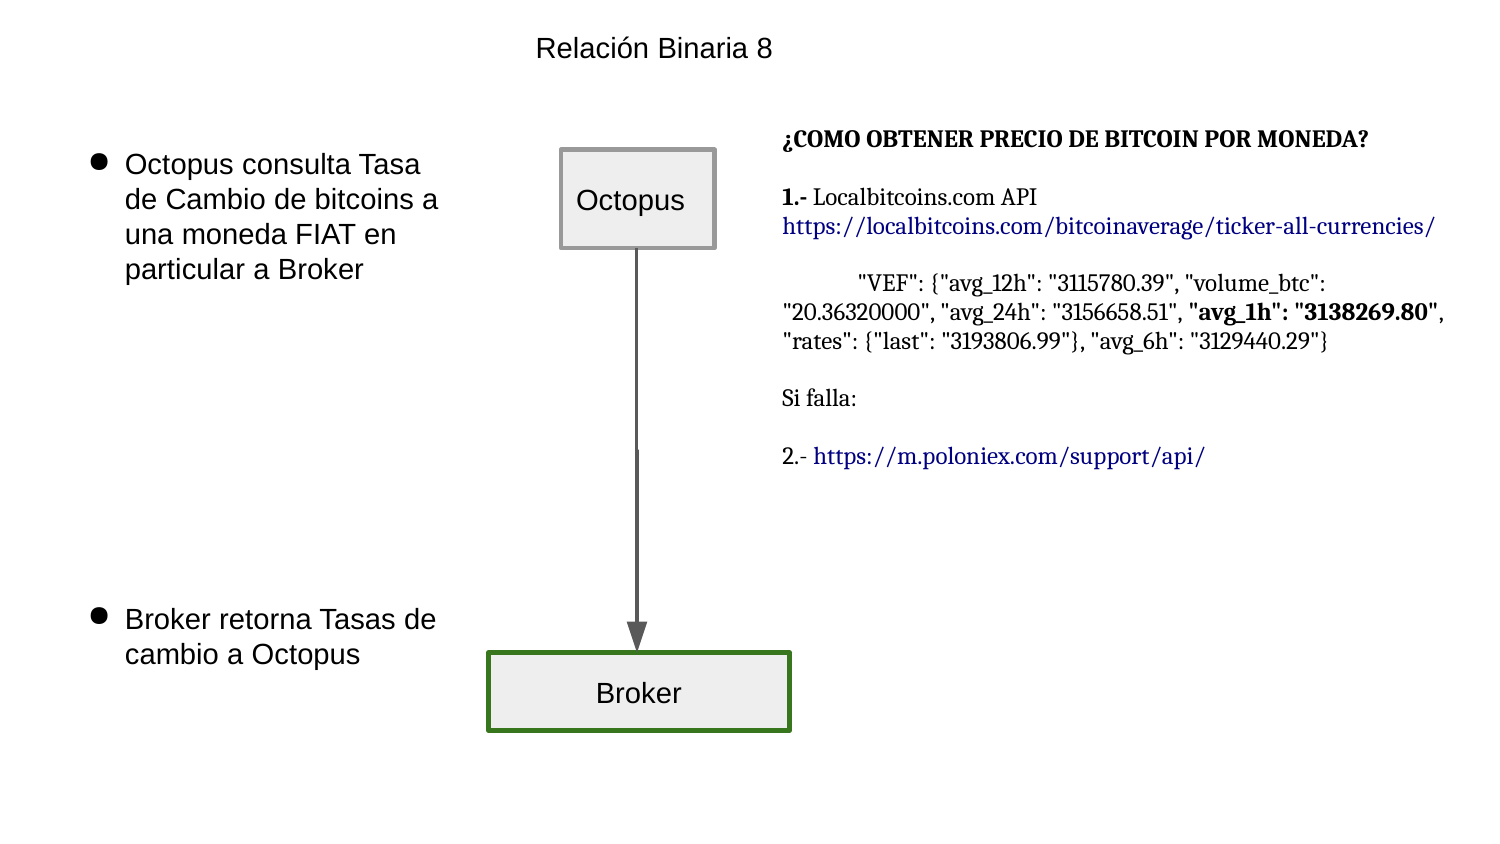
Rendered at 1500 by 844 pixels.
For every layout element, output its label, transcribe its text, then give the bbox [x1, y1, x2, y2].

text_box Relación Binaria 8 [520, 14, 994, 75]
text_box ¿COMO OBTENER PRECIO DE BITCOIN POR MONEDA? 1.- Localbitcoins.com API https://localbitcoins.com/bitcoinaverage/ticker-all-currencies/ "VEF": {"avg_12h": "3115780.39", "volume_btc": "20.36320000", "avg_24h": "3156658.51", "avg_1h": "3138269.80", "rates": {"last": "3193806.99"}, "avg_6h": "3129440.29"} Si falla: 2.- https://m.poloniex.com/support/api/ [767, 118, 1477, 573]
text_box Octopus consulta Tasa de Cambio de bitcoins a una moneda FIAT en particular a Broker Broker retorna Tasas de cambio a Octopus [34, 130, 460, 693]
text_box Broker [488, 652, 790, 731]
text_box Octopus [561, 149, 715, 248]
